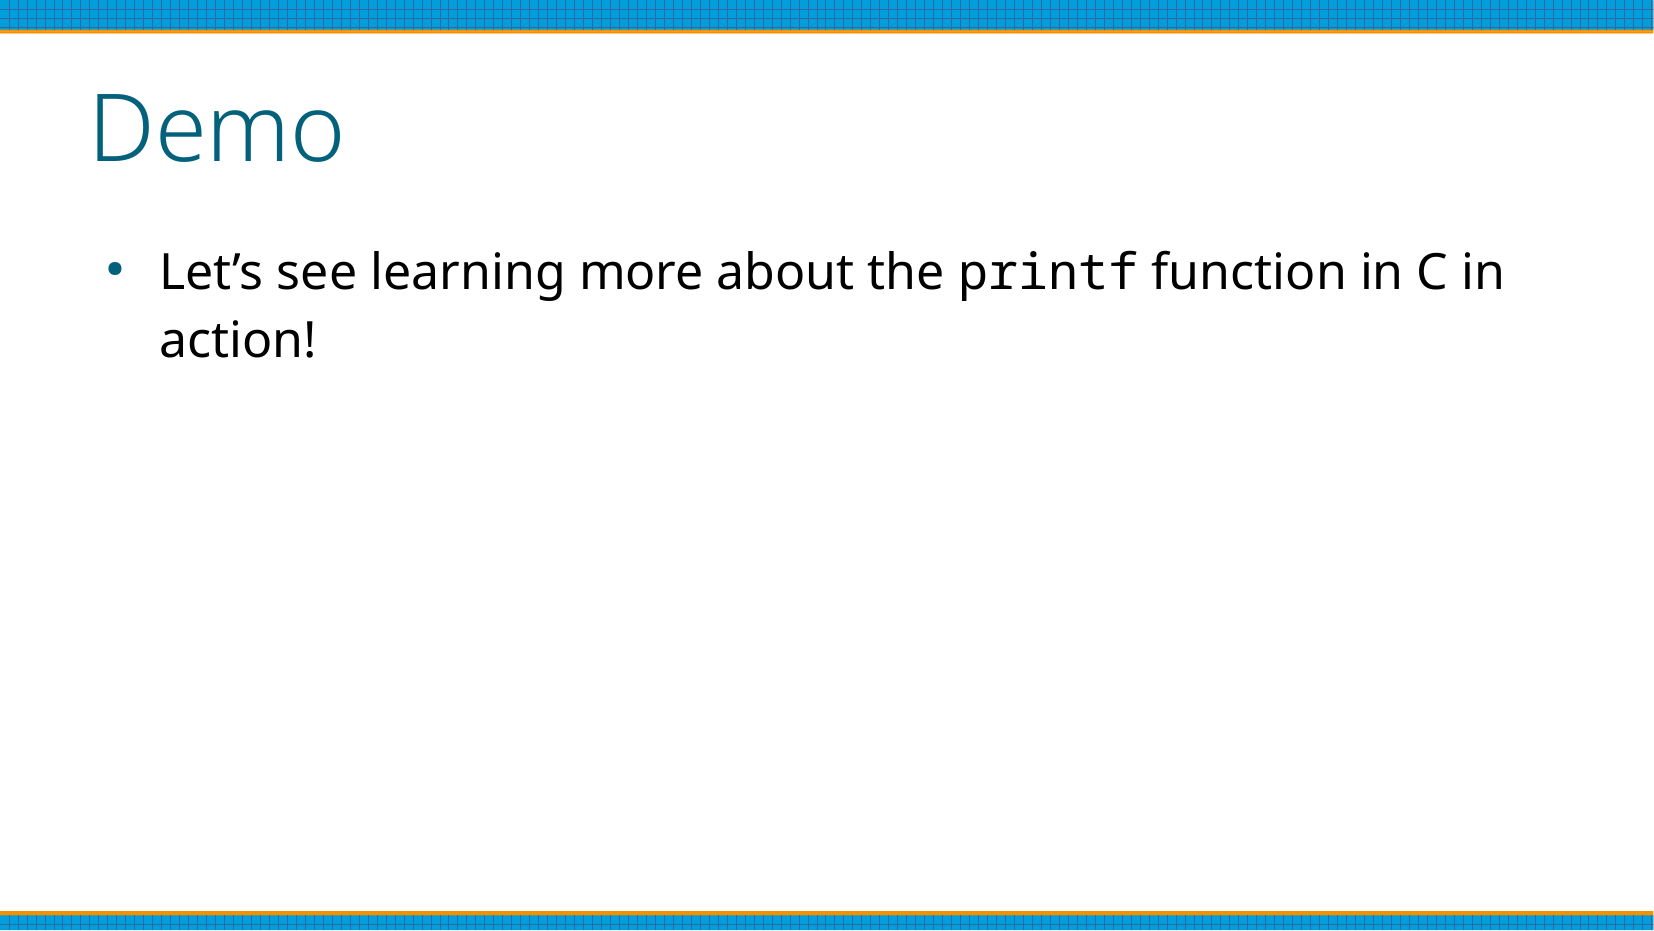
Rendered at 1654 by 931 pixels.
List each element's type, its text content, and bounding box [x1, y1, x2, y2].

list Let’s see learning more about the printf function in C in action! [88, 236, 1565, 901]
title Demo [88, 44, 1565, 207]
